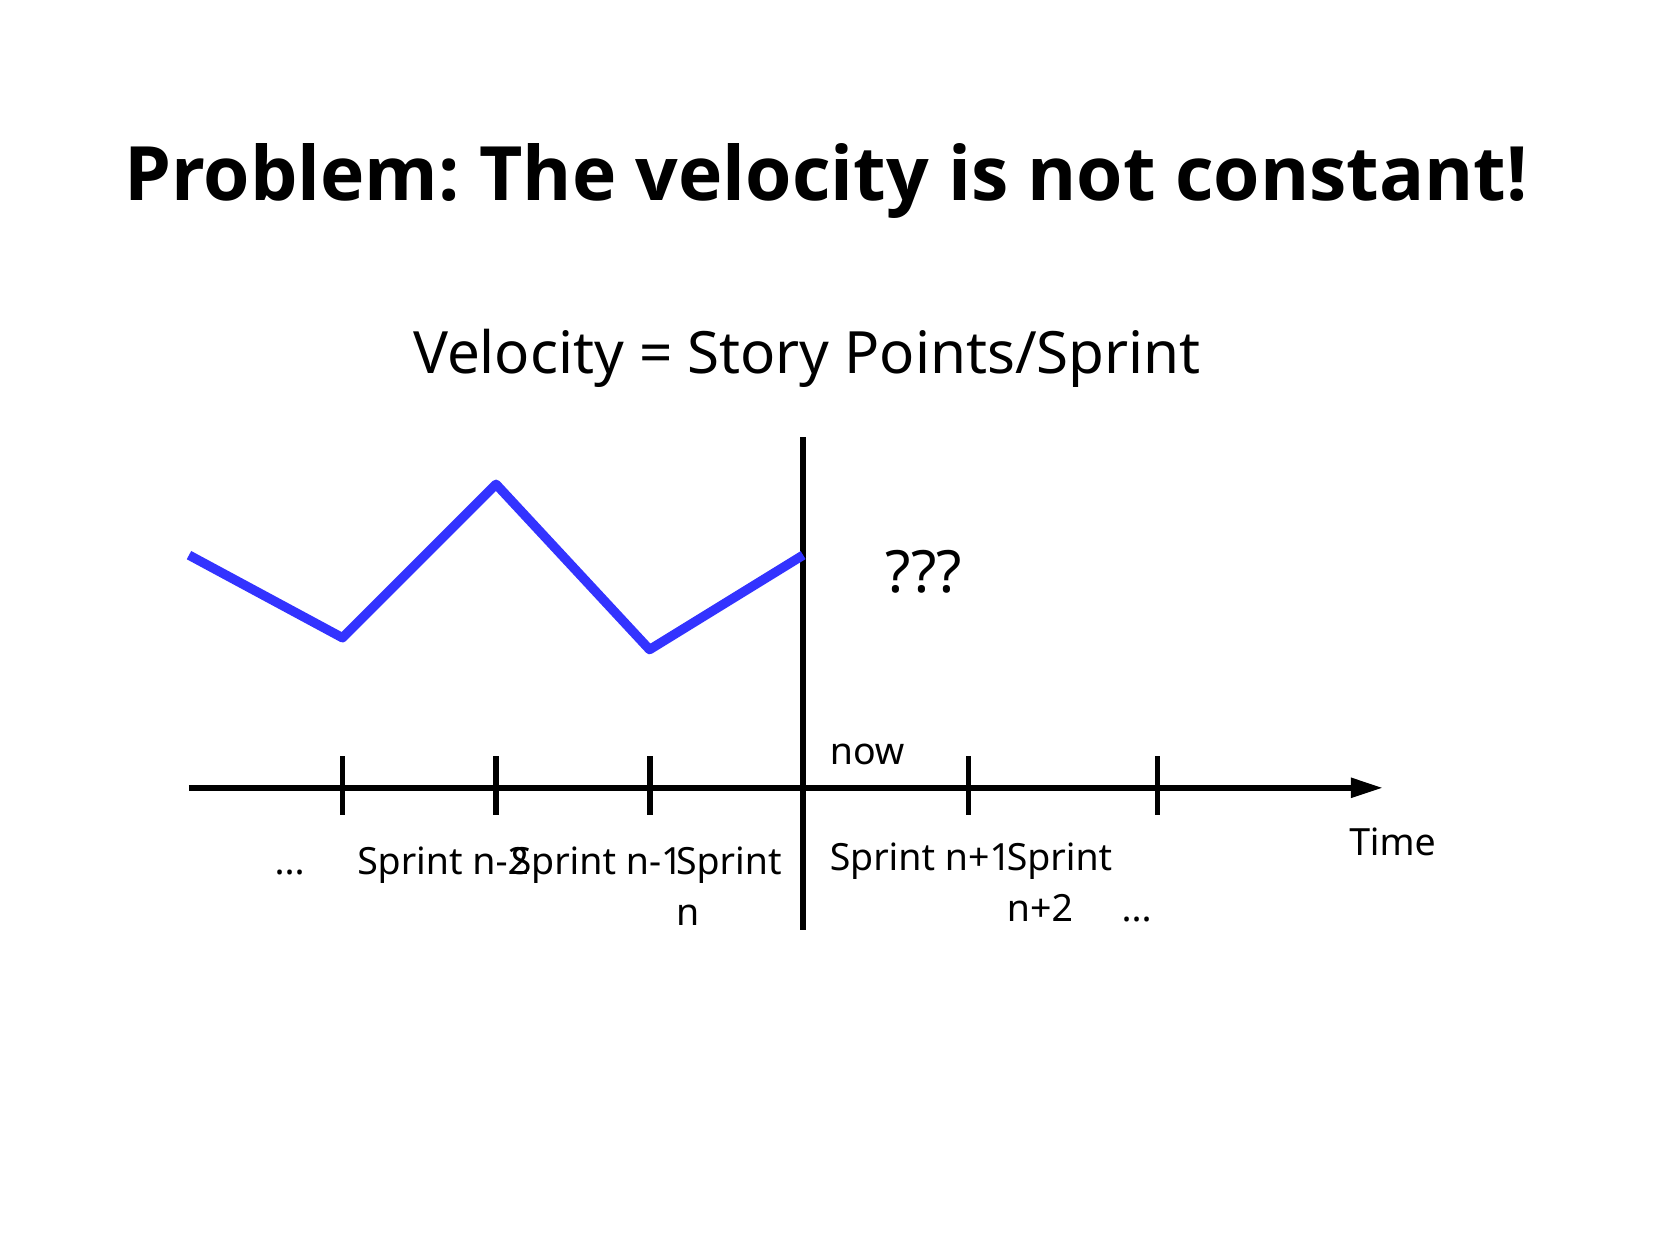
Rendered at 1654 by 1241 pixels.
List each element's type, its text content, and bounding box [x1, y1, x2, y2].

text_box Sprint n+2 ... [992, 822, 1252, 934]
text_box ??? [885, 496, 1548, 644]
text_box ... [259, 826, 520, 938]
title Problem: The velocity is not constant! [82, 35, 1571, 308]
text_box Velocity = Story Points/Sprint [413, 272, 1205, 431]
text_box Time [1334, 807, 1420, 871]
text_box Sprint n+1 [814, 822, 992, 934]
text_box Sprint n [756, 826, 804, 910]
text_box Sprint n-1 [603, 826, 756, 938]
text_box now [814, 716, 902, 780]
text_box Sprint n-2 [520, 826, 603, 938]
